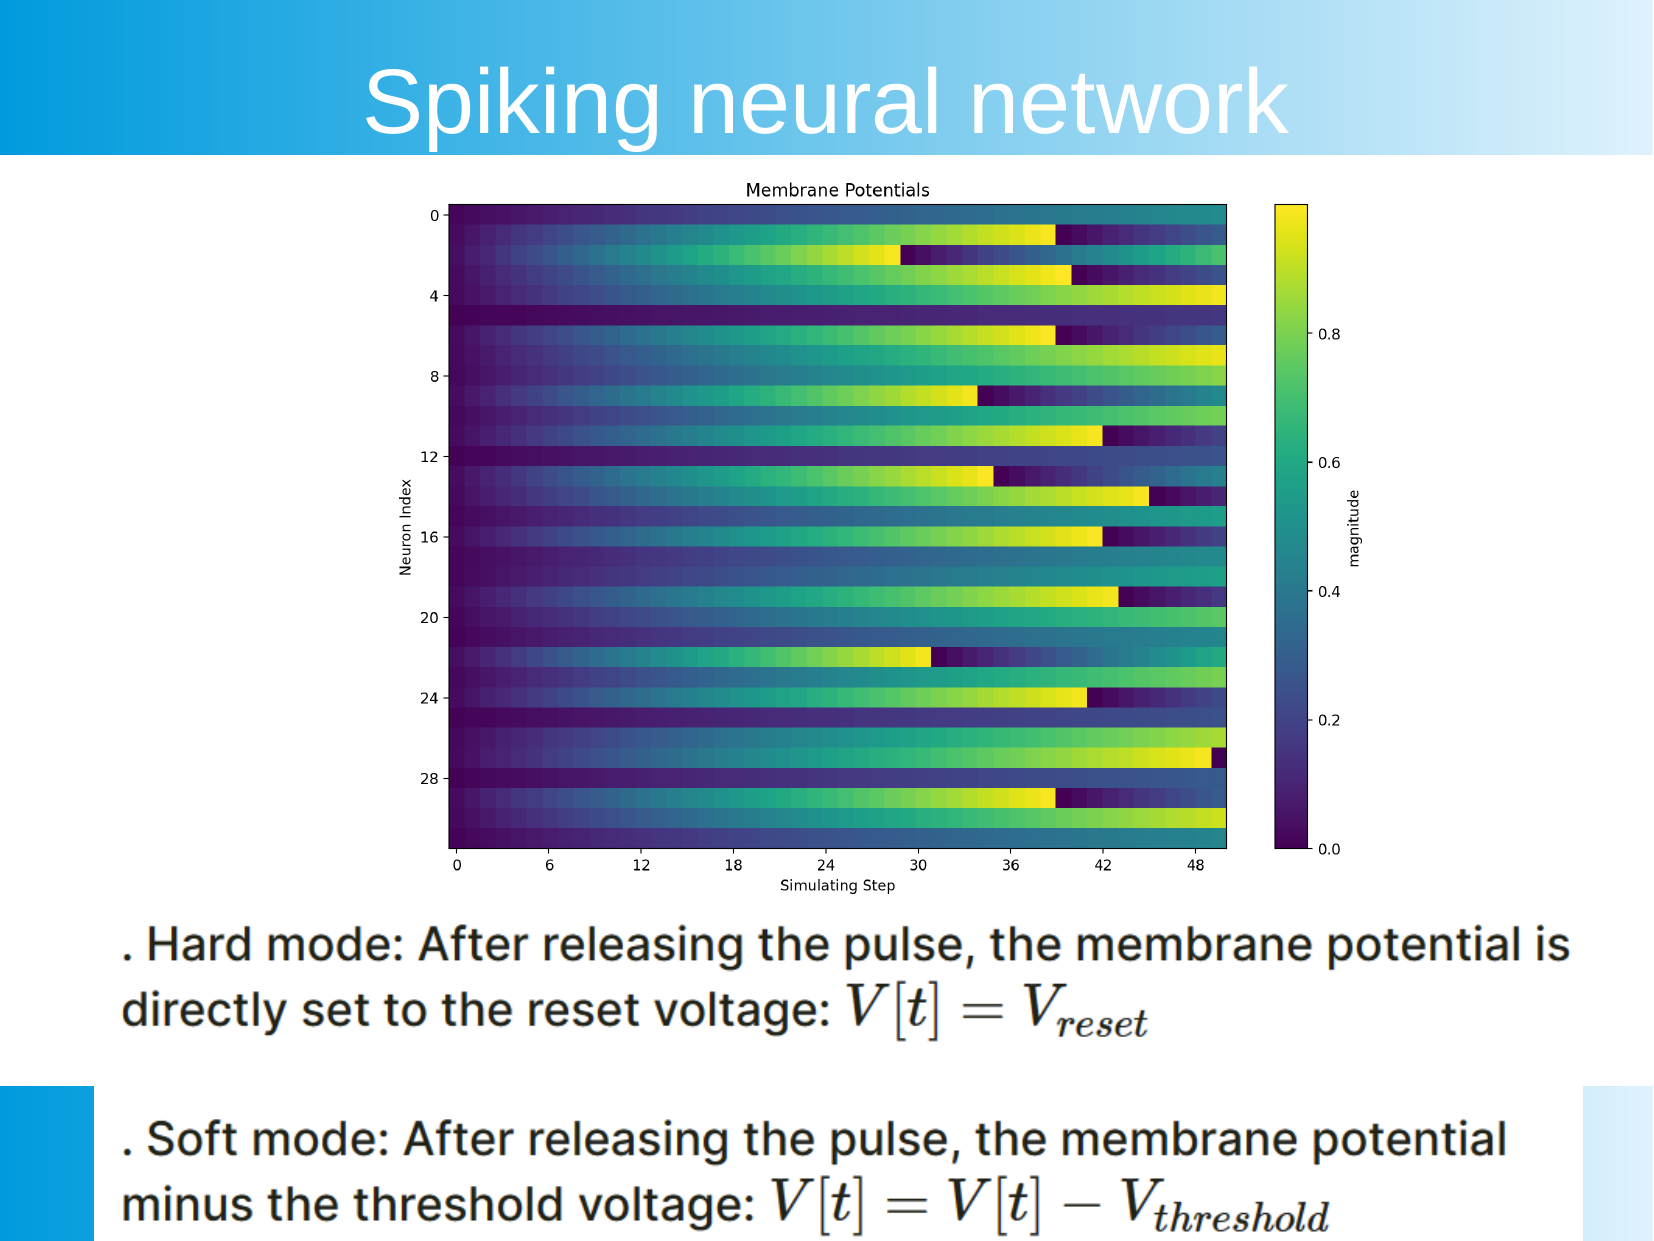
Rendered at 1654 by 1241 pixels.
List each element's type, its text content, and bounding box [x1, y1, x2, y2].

title Spiking neural network [82, 49, 1571, 155]
picture [94, 172, 1583, 1241]
